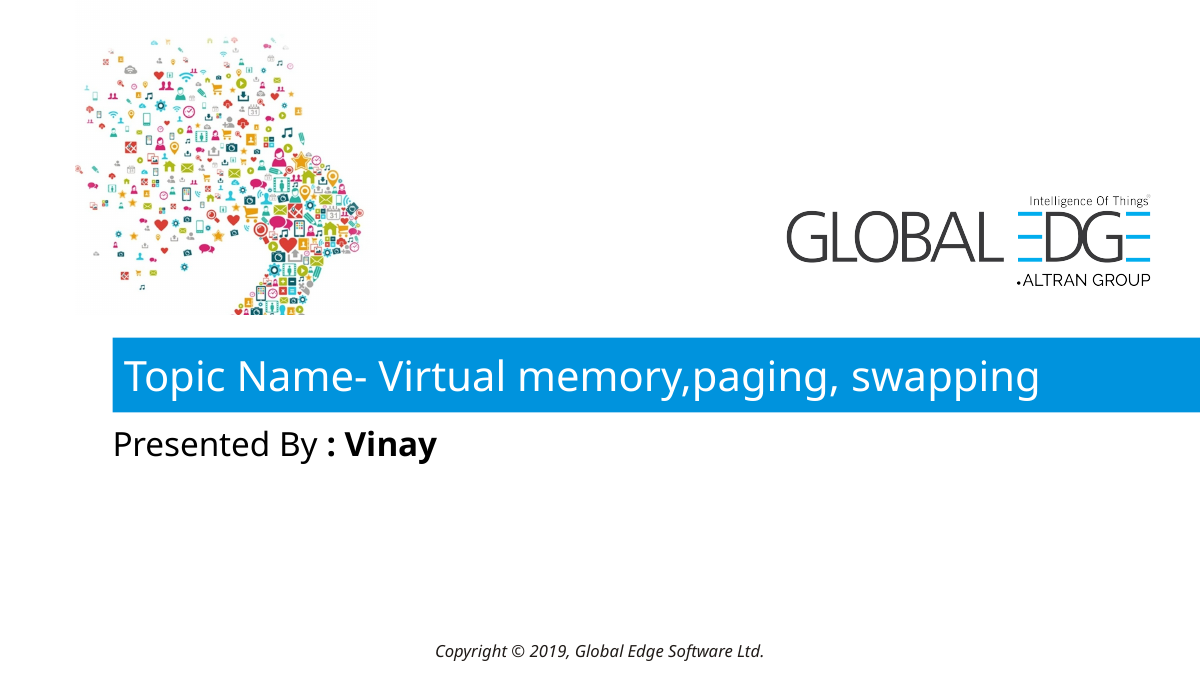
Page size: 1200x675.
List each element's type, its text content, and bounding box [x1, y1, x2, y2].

picture [779, 184, 1158, 296]
title Topic Name- Virtual memory,paging, swapping [112, 337, 1200, 413]
subtitle Presented By : Vinay [112, 412, 975, 475]
picture [75, 0, 377, 315]
